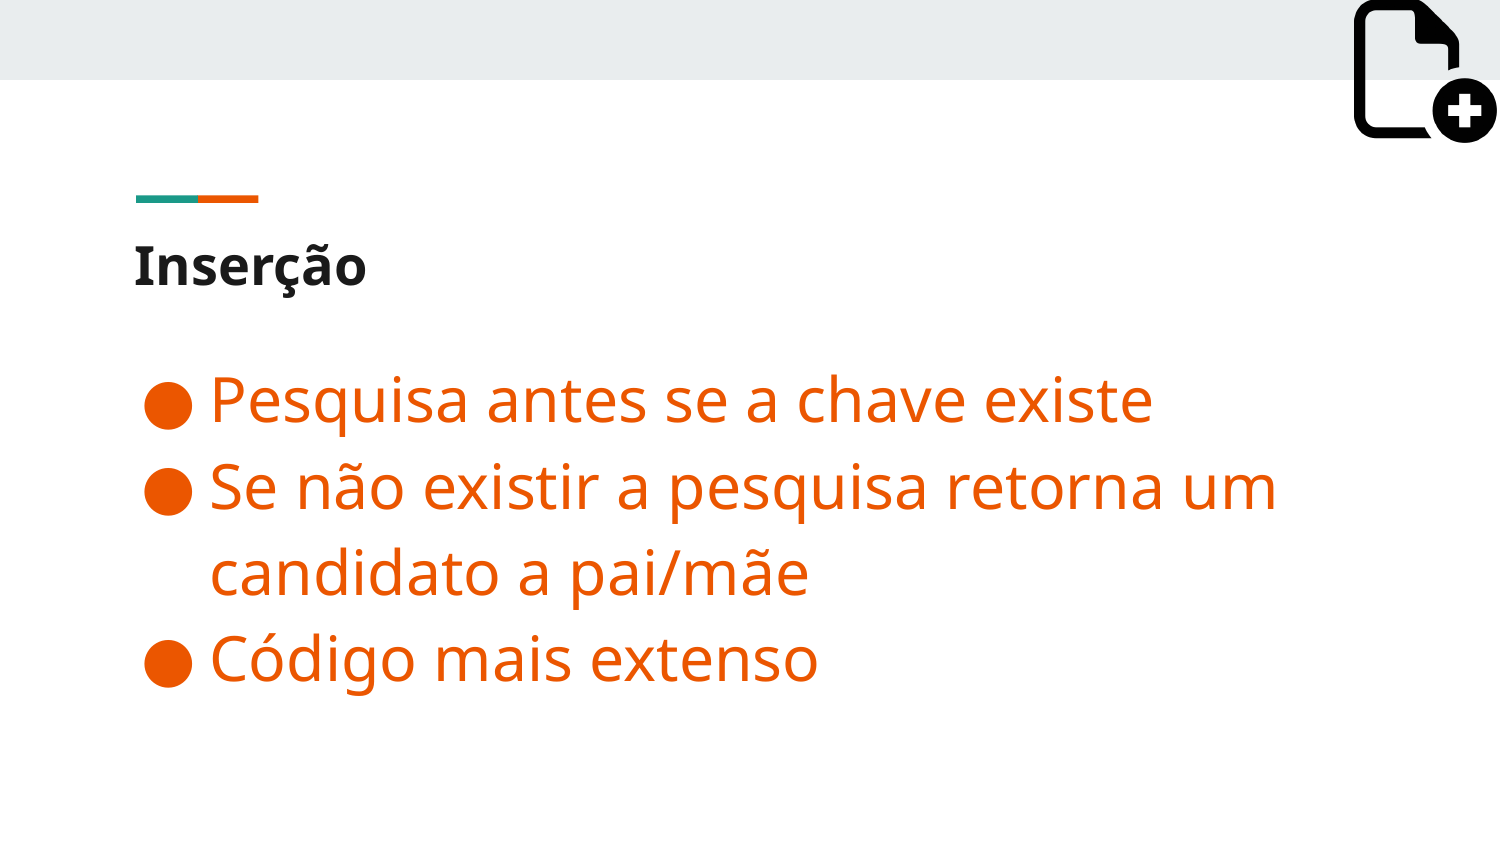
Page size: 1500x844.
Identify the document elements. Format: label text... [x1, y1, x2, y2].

title Inserção [119, 216, 1381, 305]
list Pesquisa antes se a chave existe Se não existir a pesquisa retorna um candidato a pai/mãe Código mais extenso [119, 334, 1381, 540]
picture [1354, 0, 1500, 146]
